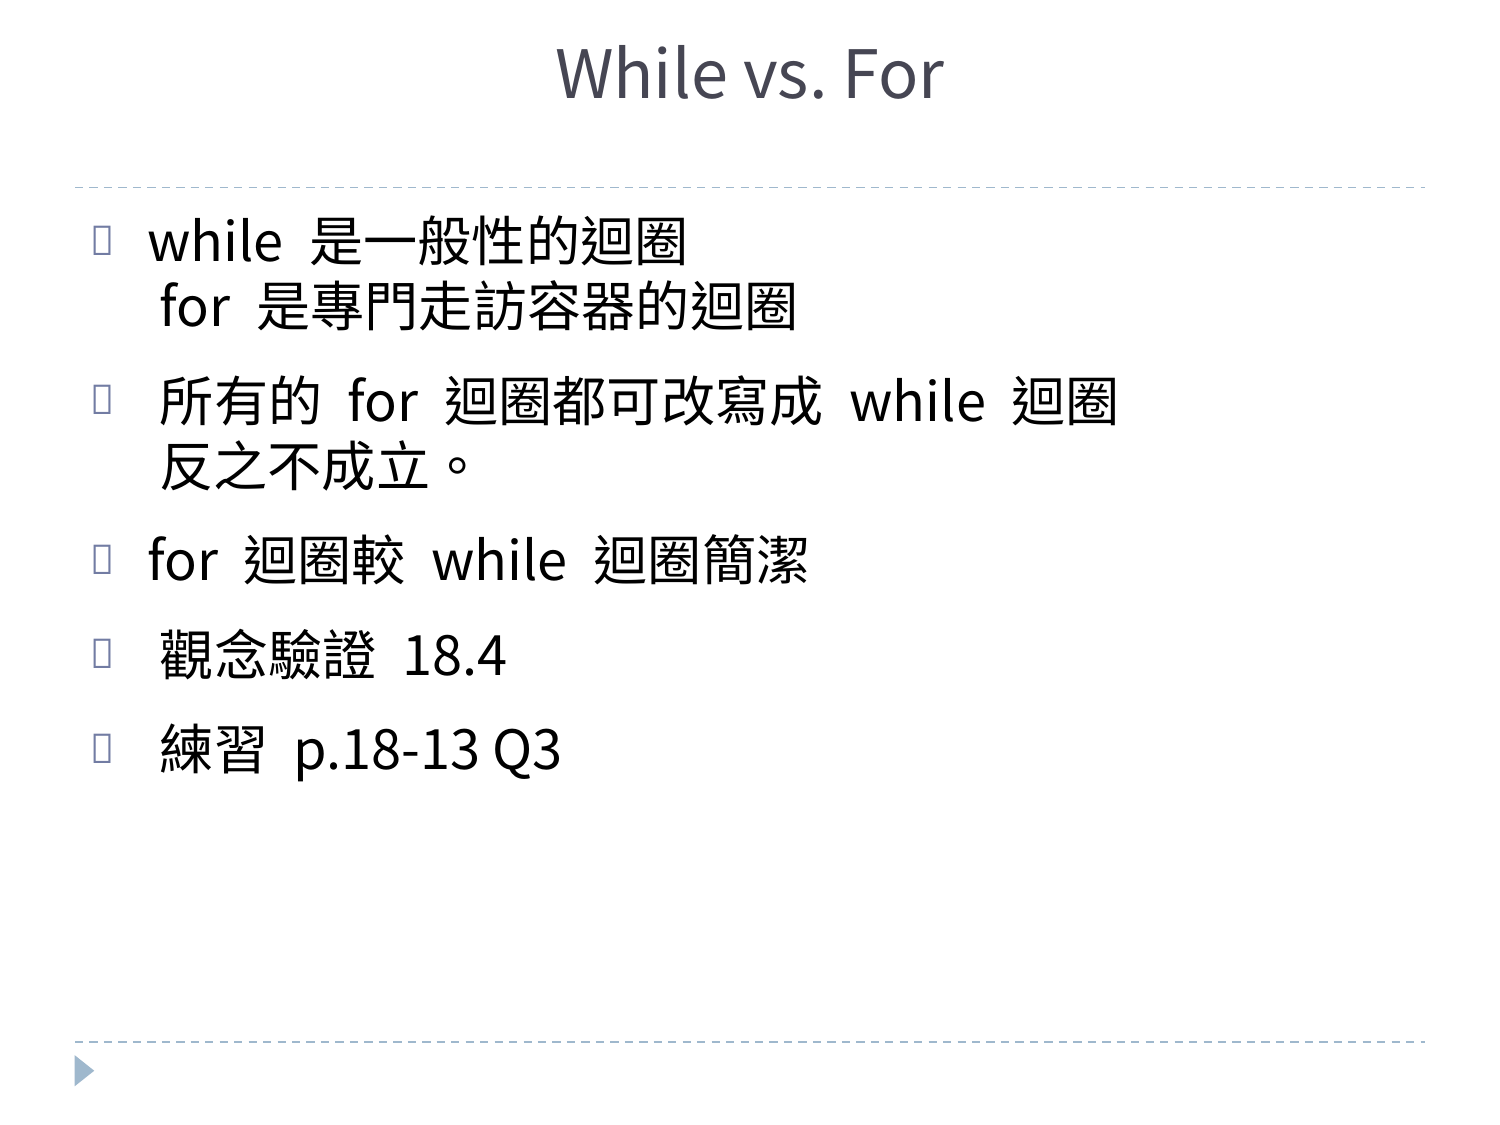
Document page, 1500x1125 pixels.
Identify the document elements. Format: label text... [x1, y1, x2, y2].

list while 是一般性的迴圈 for 是專門走訪容器的迴圈 所有的 for 迴圈都可改寫成 while 迴圈 反之不成立。 for 迴圈較 while 迴圈簡潔 觀念驗證 18.4 練習 p.18-13 Q3 [75, 200, 1425, 1010]
title While vs. For [75, 24, 1425, 188]
